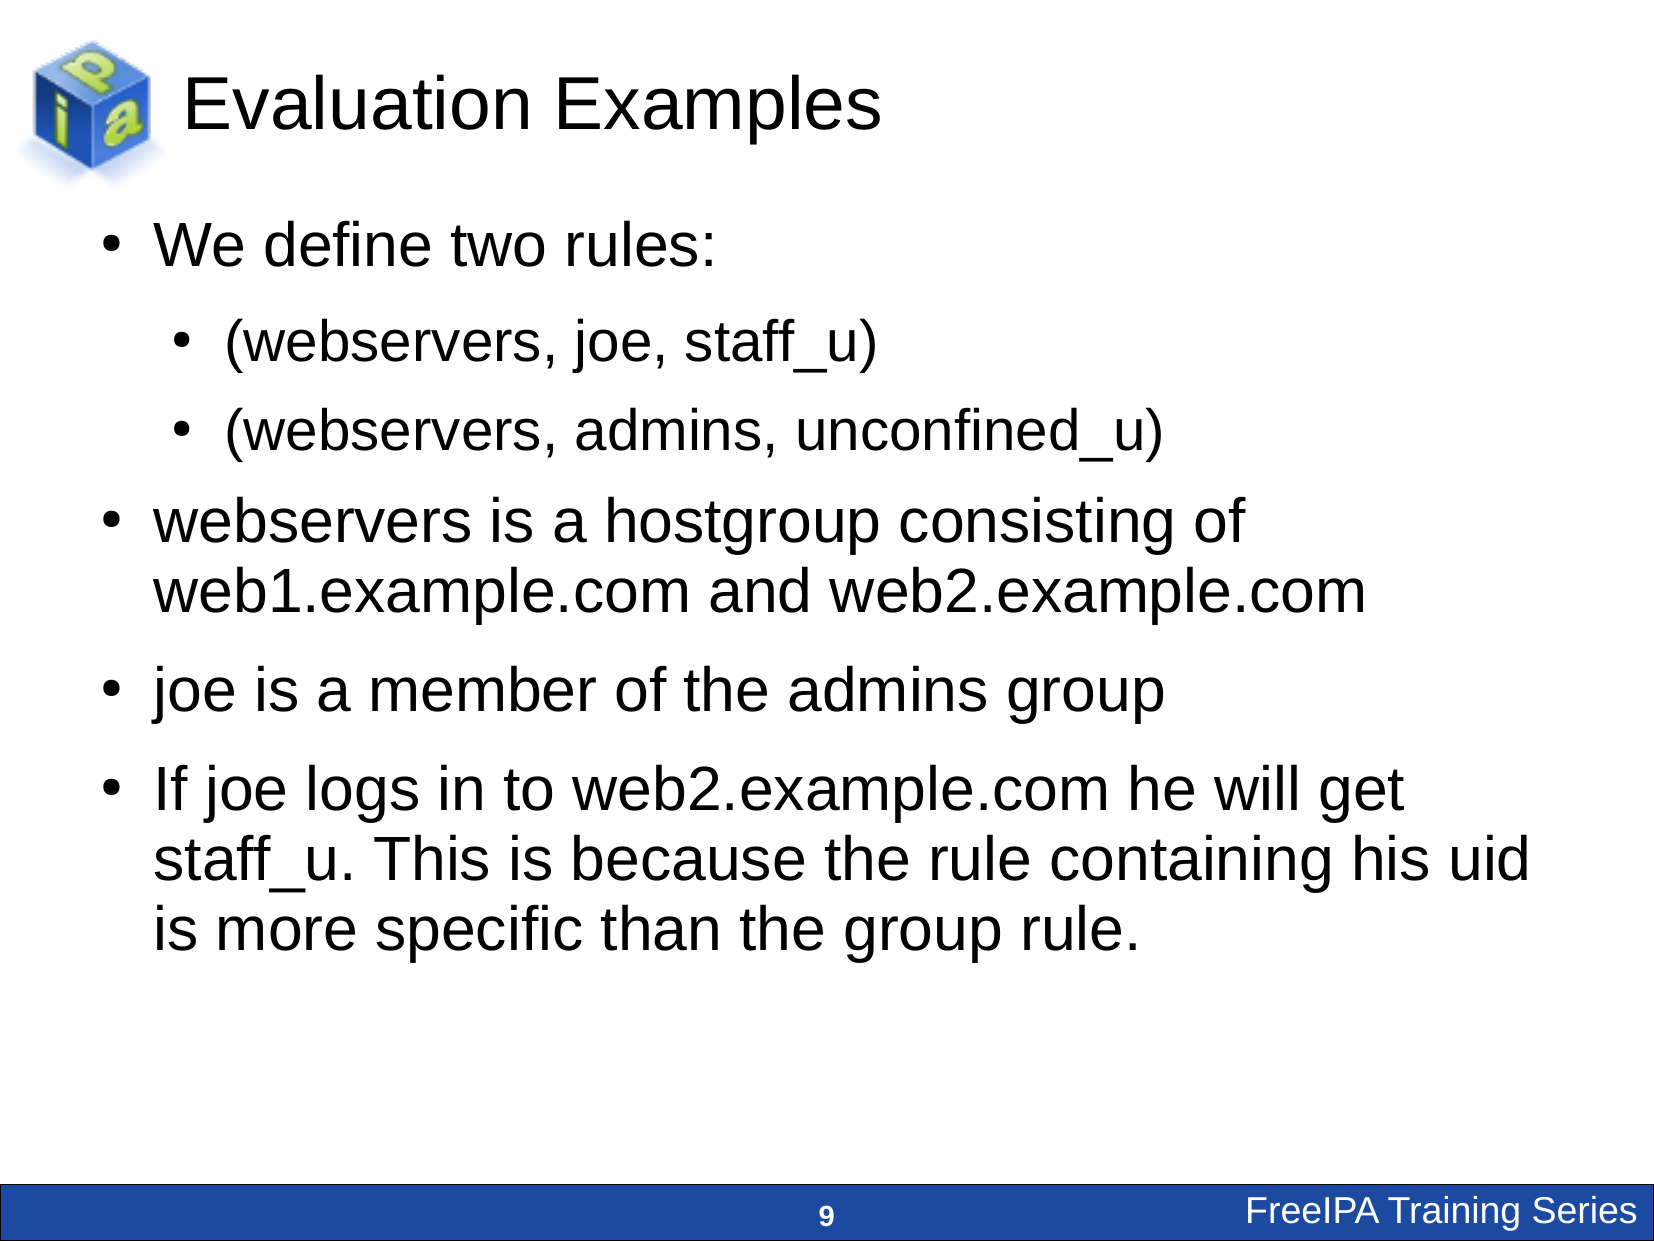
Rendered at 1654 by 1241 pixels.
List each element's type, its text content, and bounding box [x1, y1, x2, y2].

title Evaluation Examples [182, 31, 1579, 177]
picture [17, 34, 165, 193]
list We define two rules: (webservers, joe, staff_u) (webservers, admins, unconfined_u) webservers is a hostgroup consisting of web1.example.com and web2.example.com joe is a member of the admins group If joe logs in to web2.example.com he will get staff_u. This is because the rule containing his uid is more specific than the group rule. [82, 209, 1571, 964]
